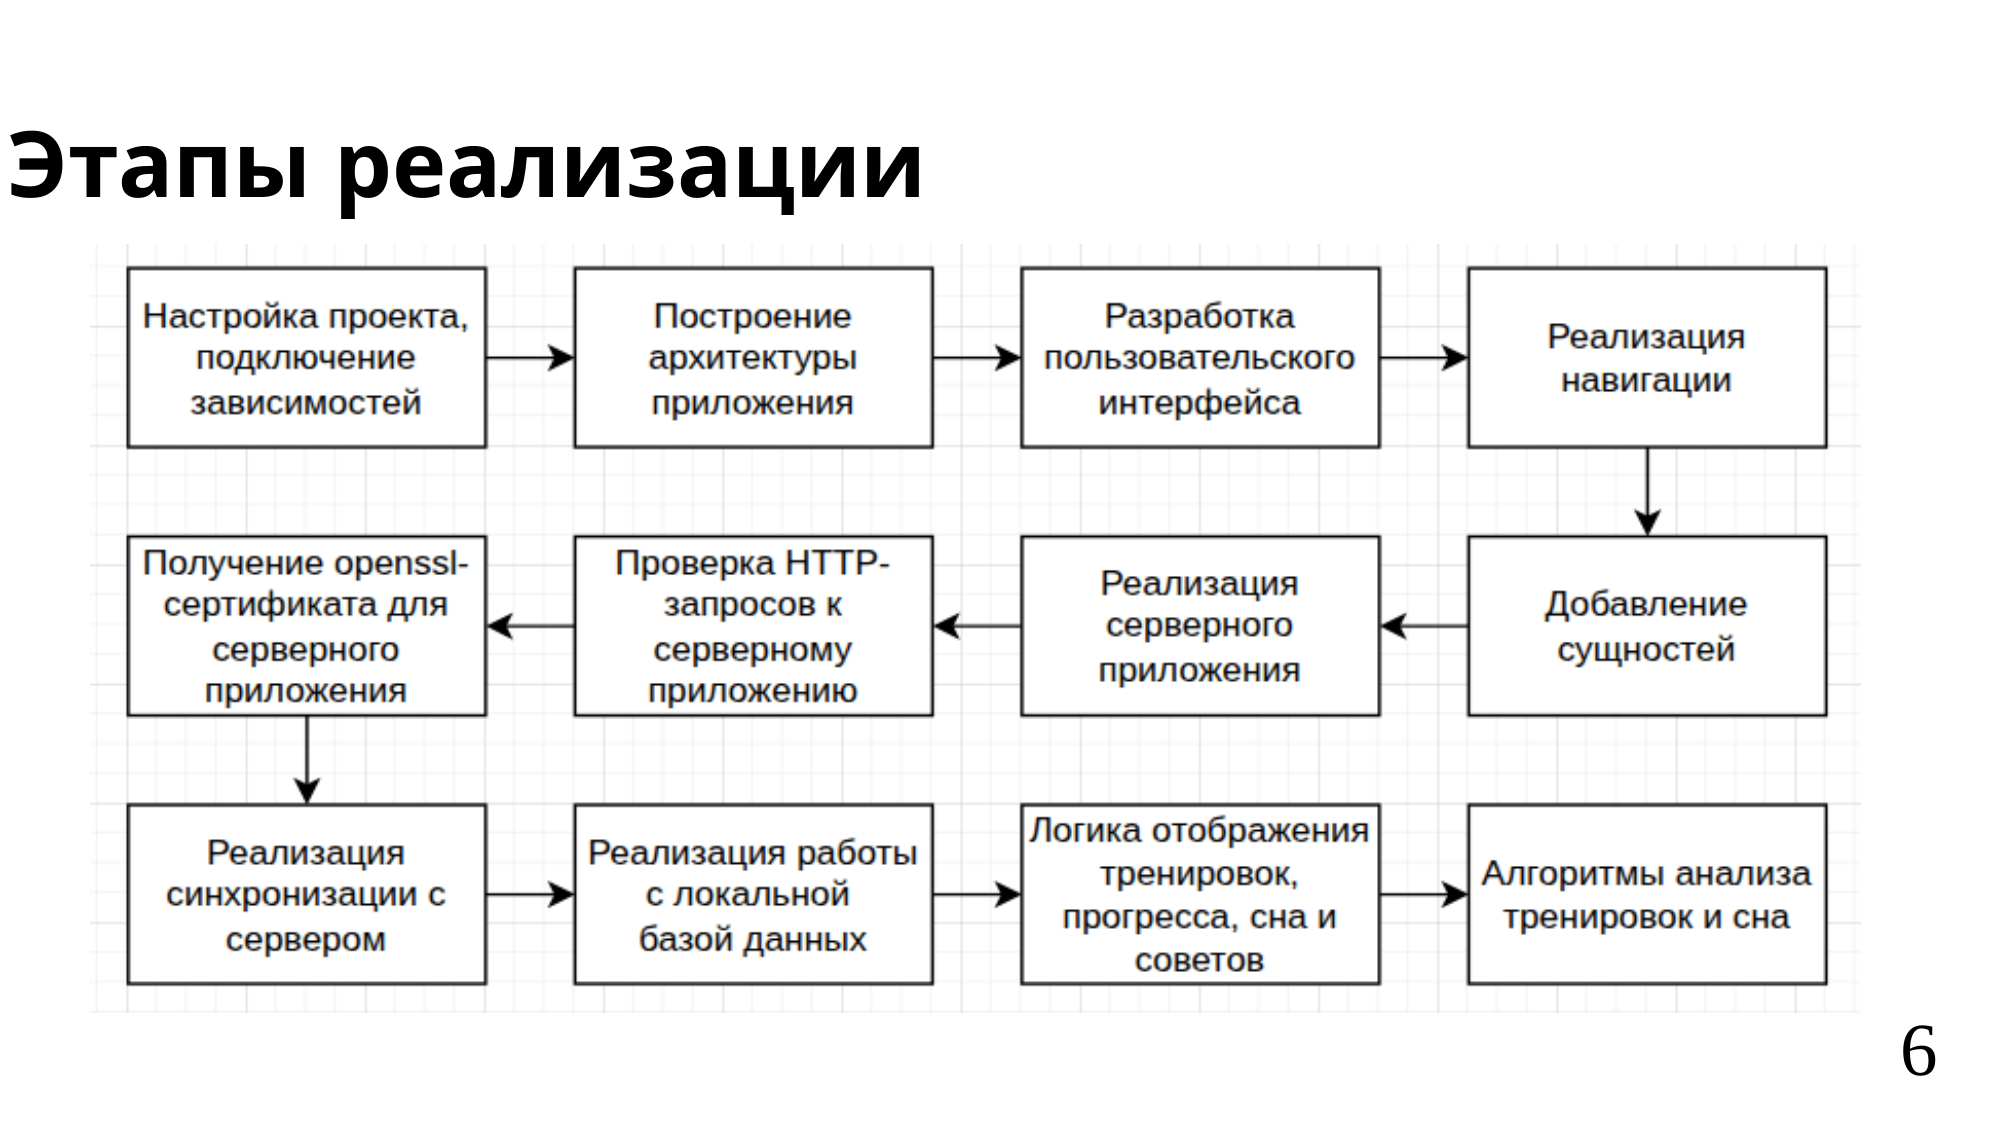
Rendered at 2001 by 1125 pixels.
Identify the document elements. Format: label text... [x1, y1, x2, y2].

slide_number <number> [1849, 1012, 1955, 1092]
picture [90, 244, 1861, 1013]
title Этапы реализации [5, 23, 1705, 211]
